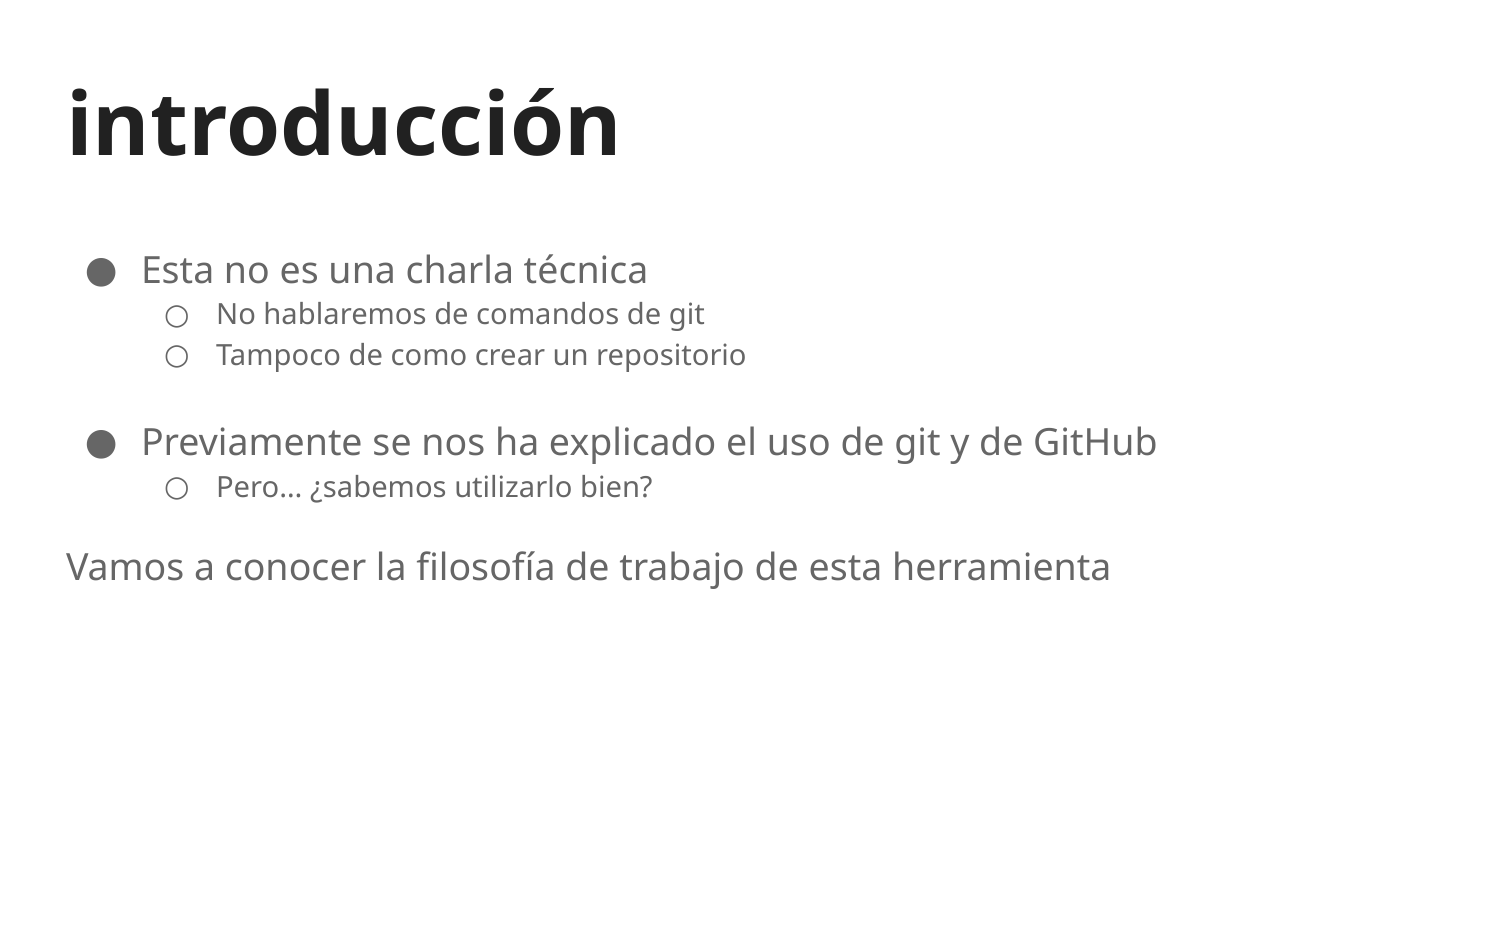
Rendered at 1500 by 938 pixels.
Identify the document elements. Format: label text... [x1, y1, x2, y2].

list Esta no es una charla técnica No hablaremos de comandos de git Tampoco de como crear un repositorio Previamente se nos ha explicado el uso de git y de GitHub Pero… ¿sabemos utilizarlo bien? Vamos a conocer la filosofía de trabajo de esta herramienta [51, 223, 1449, 833]
title introducción [51, 53, 1449, 200]
